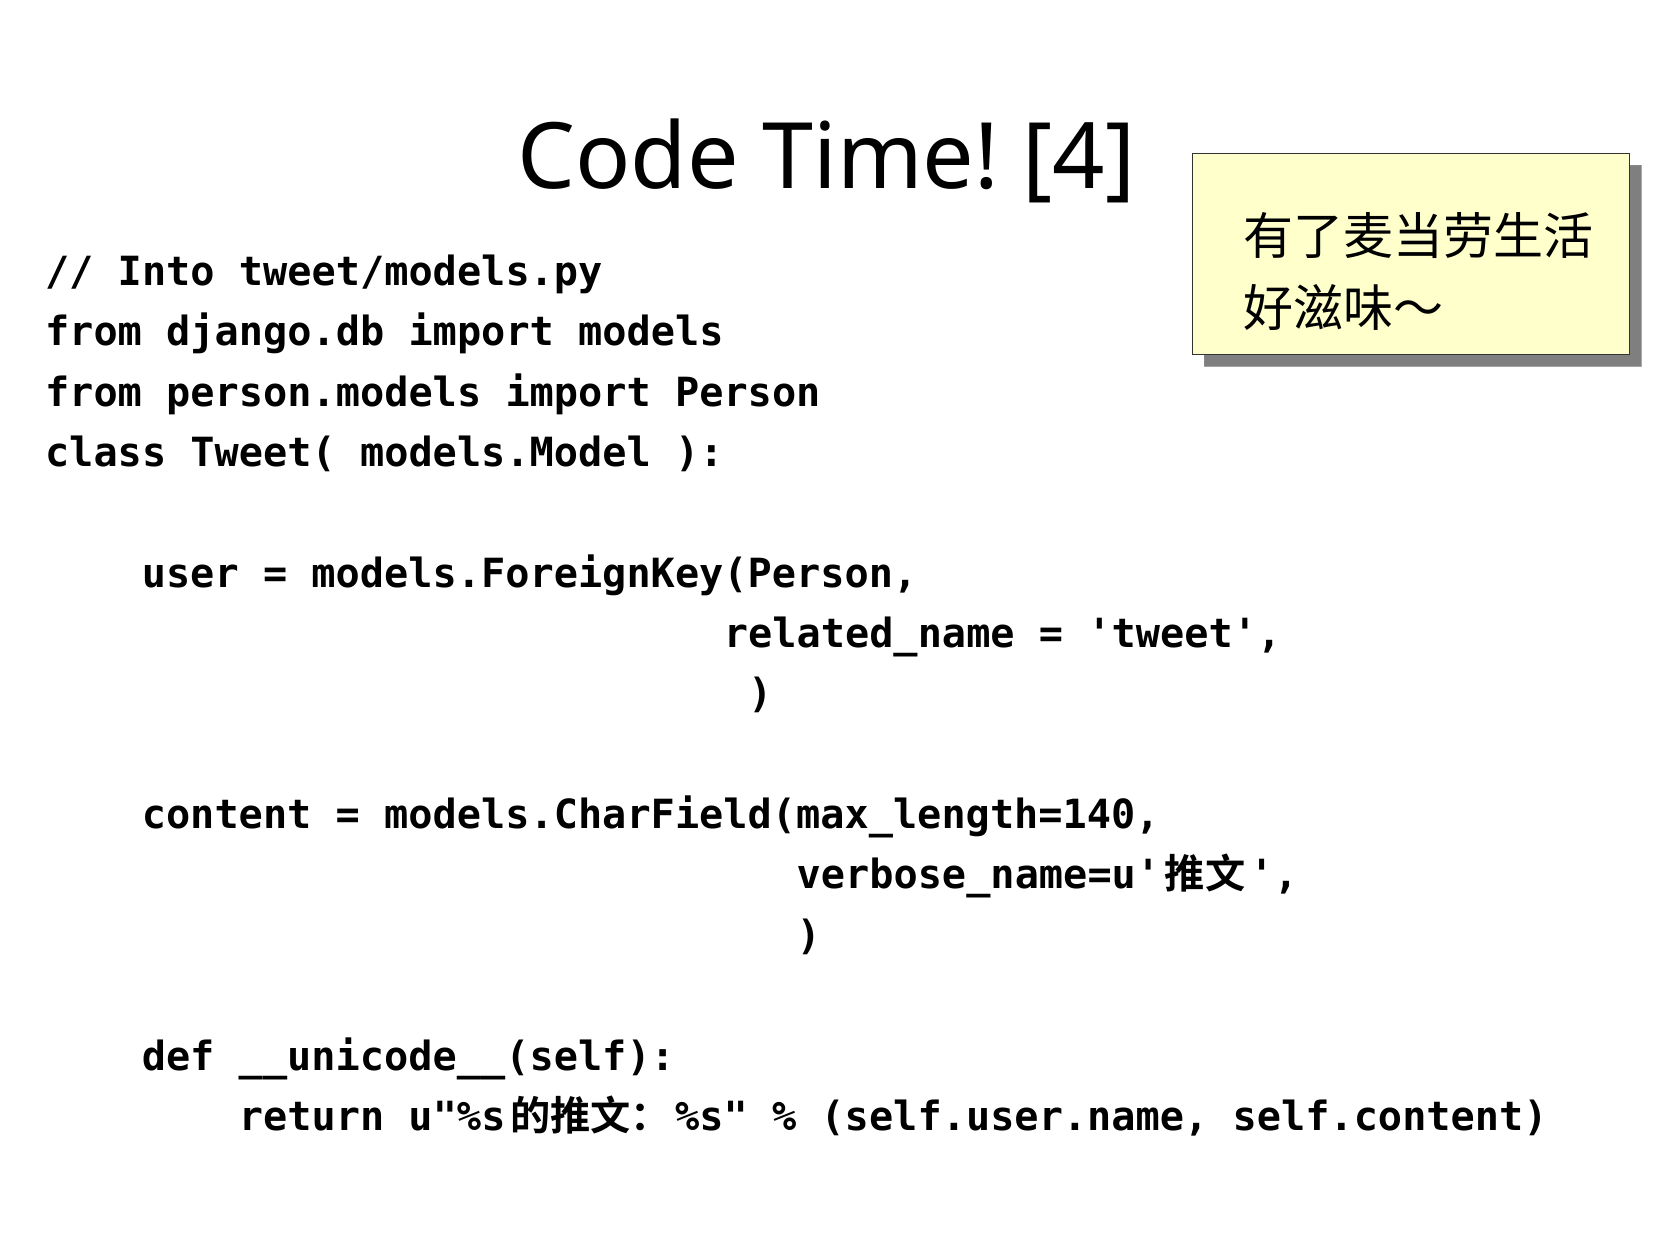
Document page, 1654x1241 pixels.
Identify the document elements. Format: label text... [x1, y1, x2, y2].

text_box [1192, 153, 1630, 355]
text_box 有了麦当劳生活 好滋味～ [1228, 188, 1654, 321]
title Code Time! [4] [82, 49, 1571, 248]
list // Into tweet/models.py from django.db import models from person.models import Person class Tweet( models.Model ): user = models.ForeignKey(Person, related_name = 'tweet', ) content = models.CharField(max_length=140, verbose_name=u'推文', ) def __unicode__(self): return u"%s的推文：%s" % (self.user.name, self.content) [44, 248, 1583, 1151]
